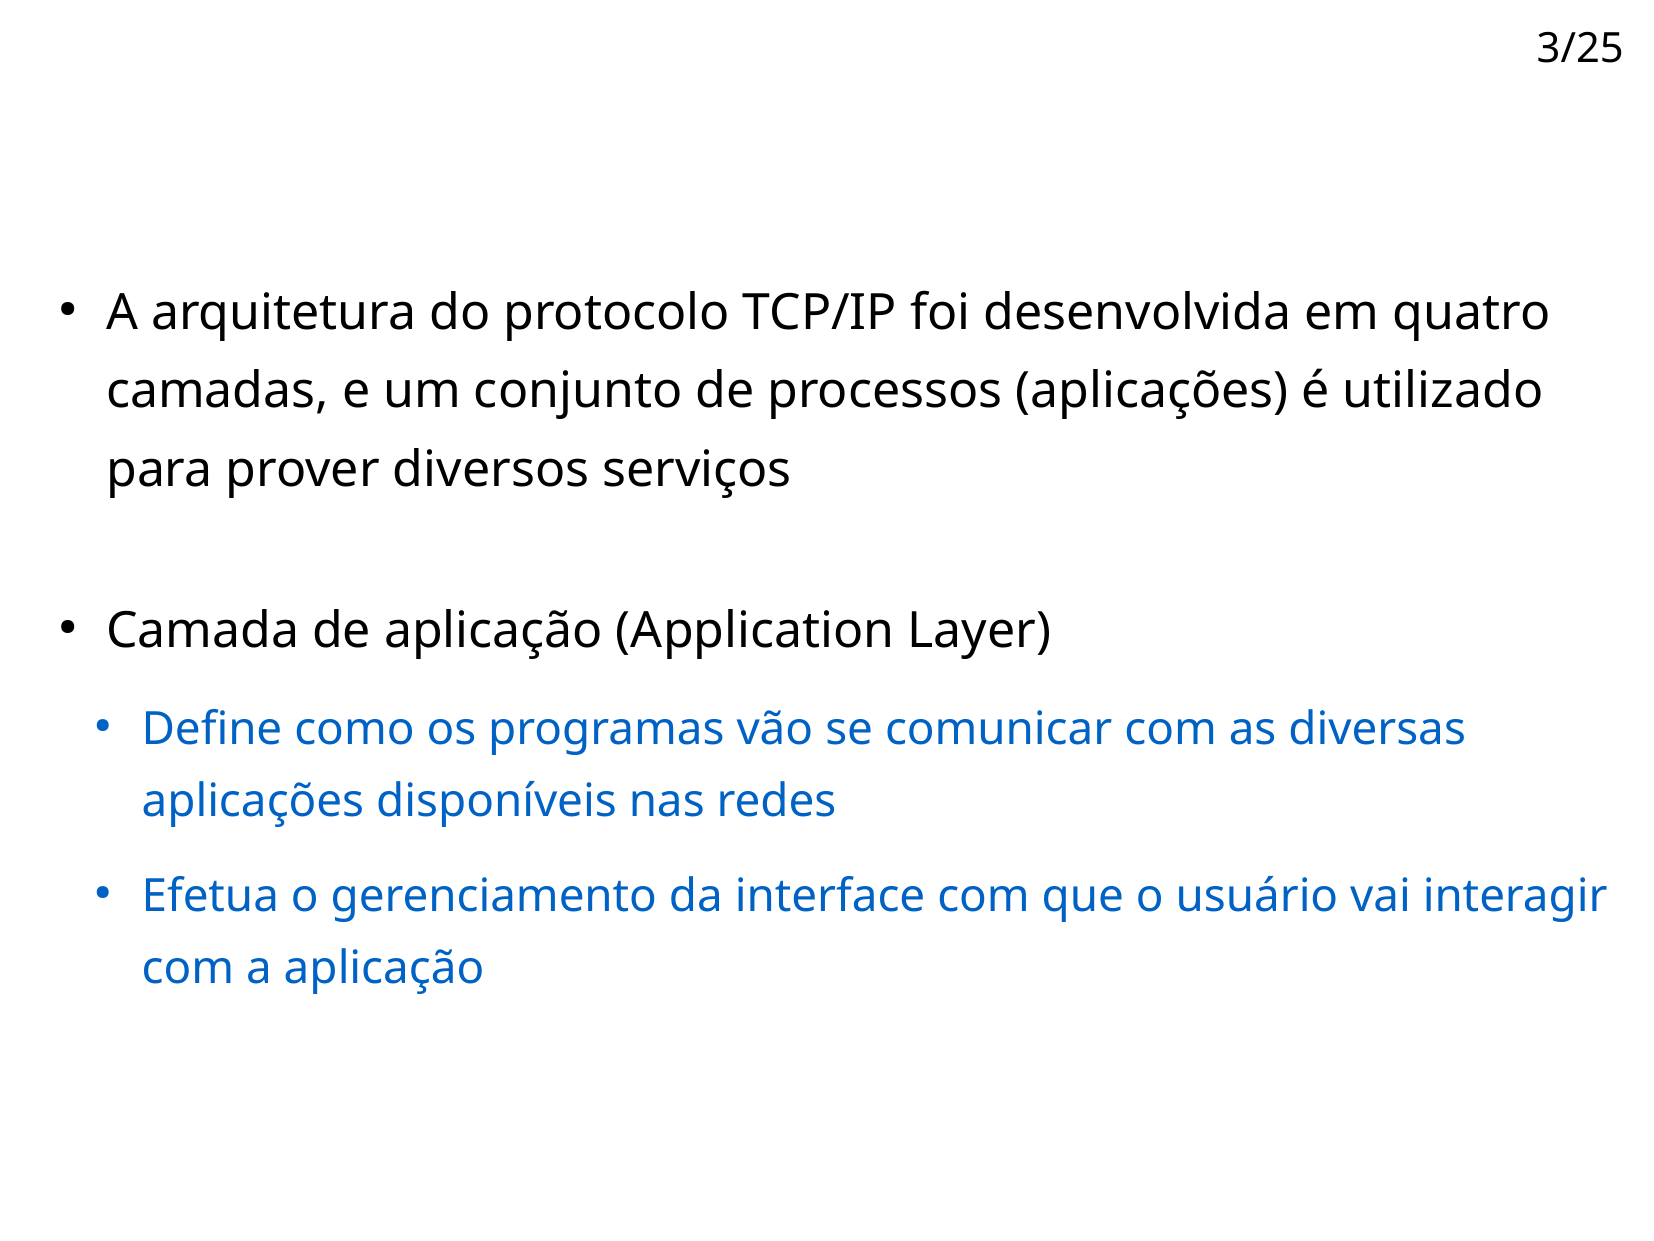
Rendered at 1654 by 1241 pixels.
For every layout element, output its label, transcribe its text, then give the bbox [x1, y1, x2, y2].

list A arquitetura do protocolo TCP/IP foi desenvolvida em quatro camadas, e um conjunto de processos (aplicações) é utilizado para prover diversos serviços Camada de aplicação (Application Layer) Define como os programas vão se comunicar com as diversas aplicações disponíveis nas redes Efetua o gerenciamento da interface com que o usuário vai interagir com a aplicação [59, 265, 1625, 1211]
